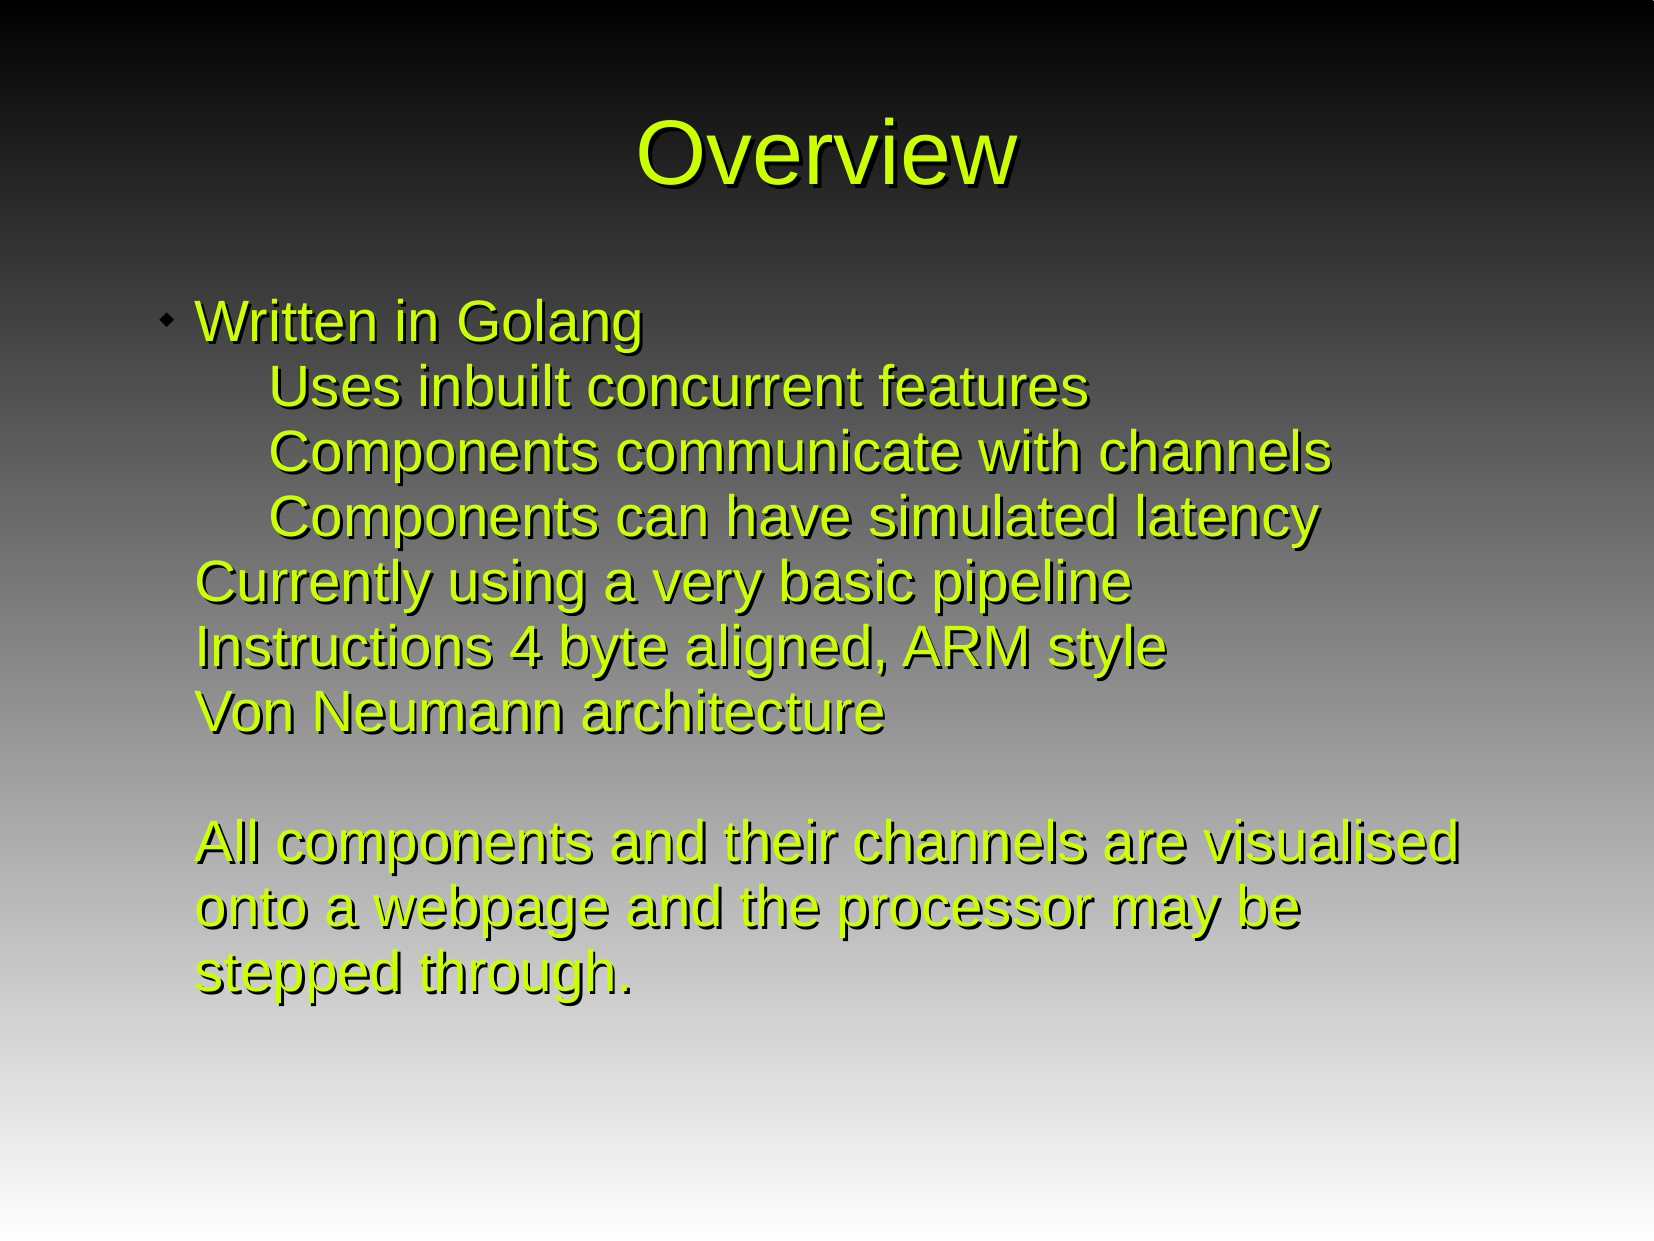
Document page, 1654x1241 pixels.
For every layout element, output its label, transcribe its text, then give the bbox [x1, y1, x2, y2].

title Written in Golang Uses inbuilt concurrent features Components communicate with channels Components can have simulated latency Currently using a very basic pipeline Instructions 4 byte aligned, ARM style Von Neumann architecture All components and their channels are visualised onto a webpage and the processor may be stepped through. [94, 289, 1583, 1200]
title Overview [82, 49, 1571, 257]
